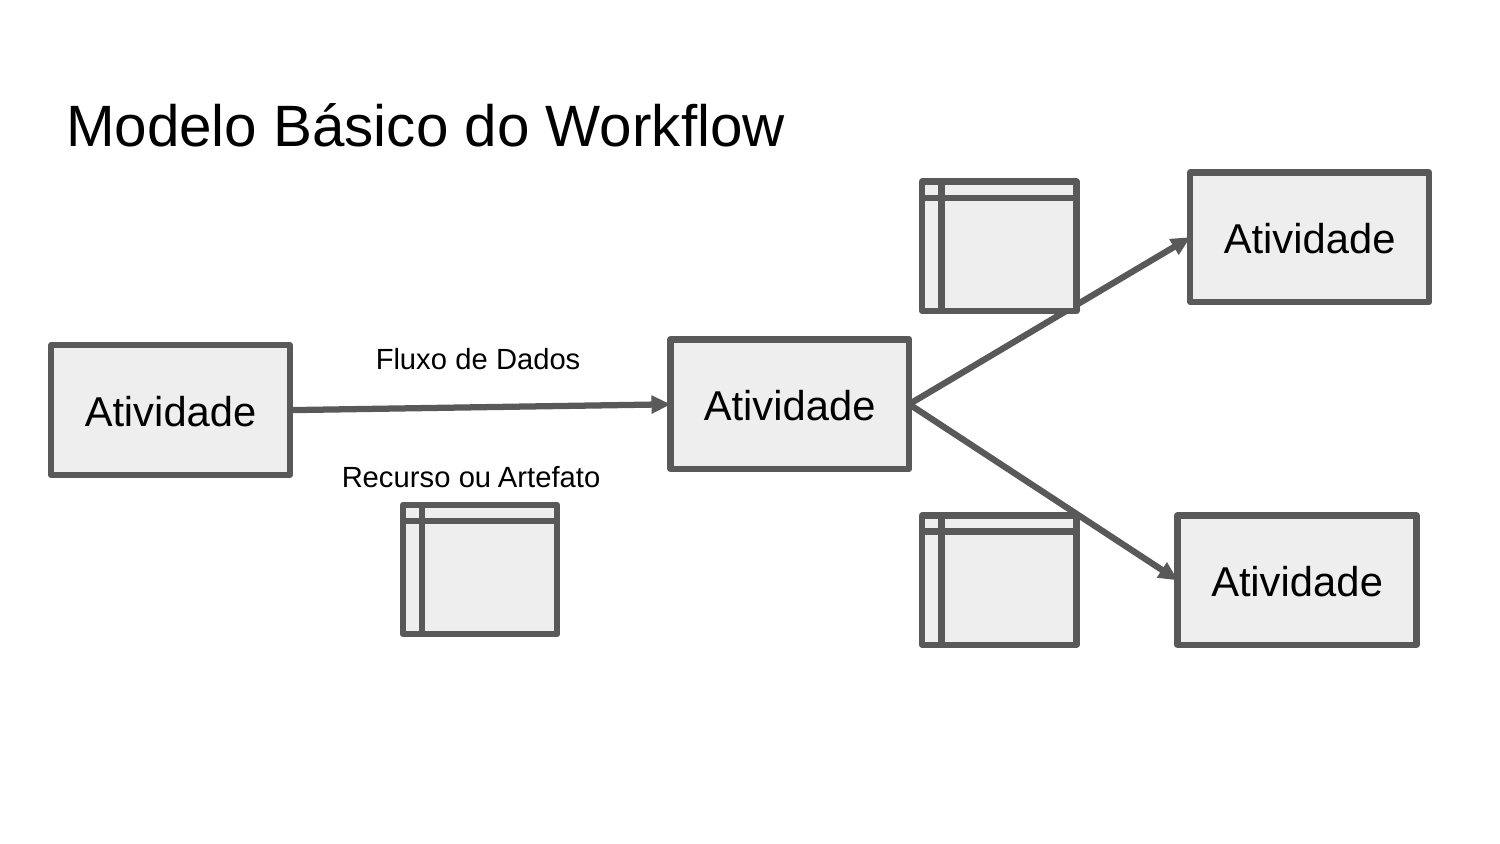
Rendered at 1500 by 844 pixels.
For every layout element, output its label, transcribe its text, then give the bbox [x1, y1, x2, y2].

text_box [922, 515, 1076, 645]
text_box Recurso ou Artefato [326, 443, 634, 523]
text_box Atividade [1190, 172, 1430, 303]
text_box Atividade [51, 345, 290, 475]
text_box [403, 505, 557, 634]
text_box Atividade [1177, 515, 1417, 645]
title Modelo Básico do Workflow [51, 72, 1449, 167]
text_box [922, 181, 1076, 311]
text_box Fluxo de Dados [360, 325, 600, 405]
text_box Atividade [670, 339, 910, 469]
